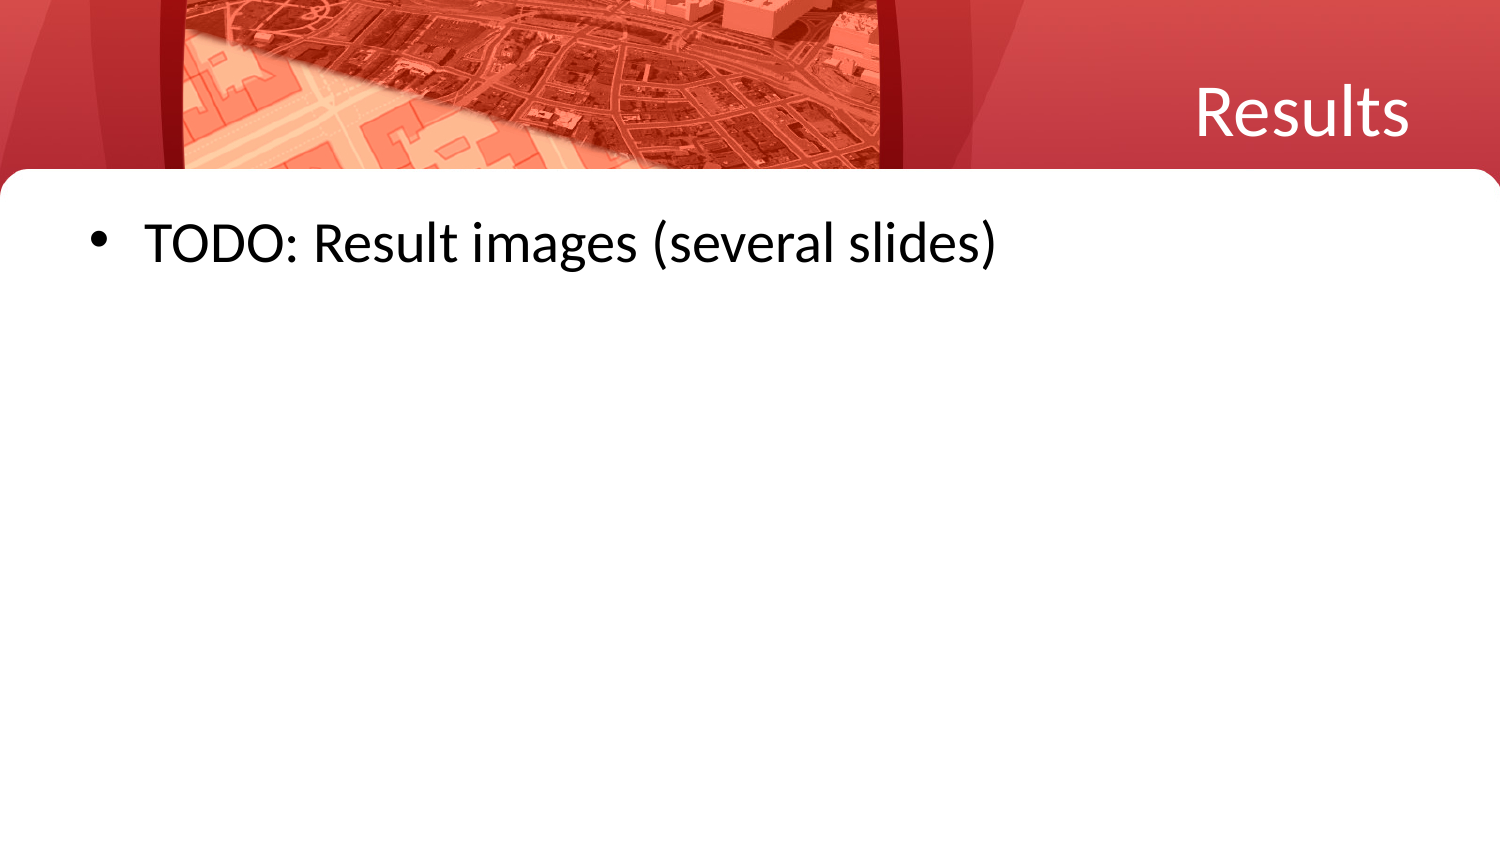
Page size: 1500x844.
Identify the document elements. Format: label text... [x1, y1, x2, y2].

picture [0, 0, 1500, 844]
list TODO: Result images (several slides) [73, 196, 1427, 798]
title Results [73, 44, 1427, 170]
